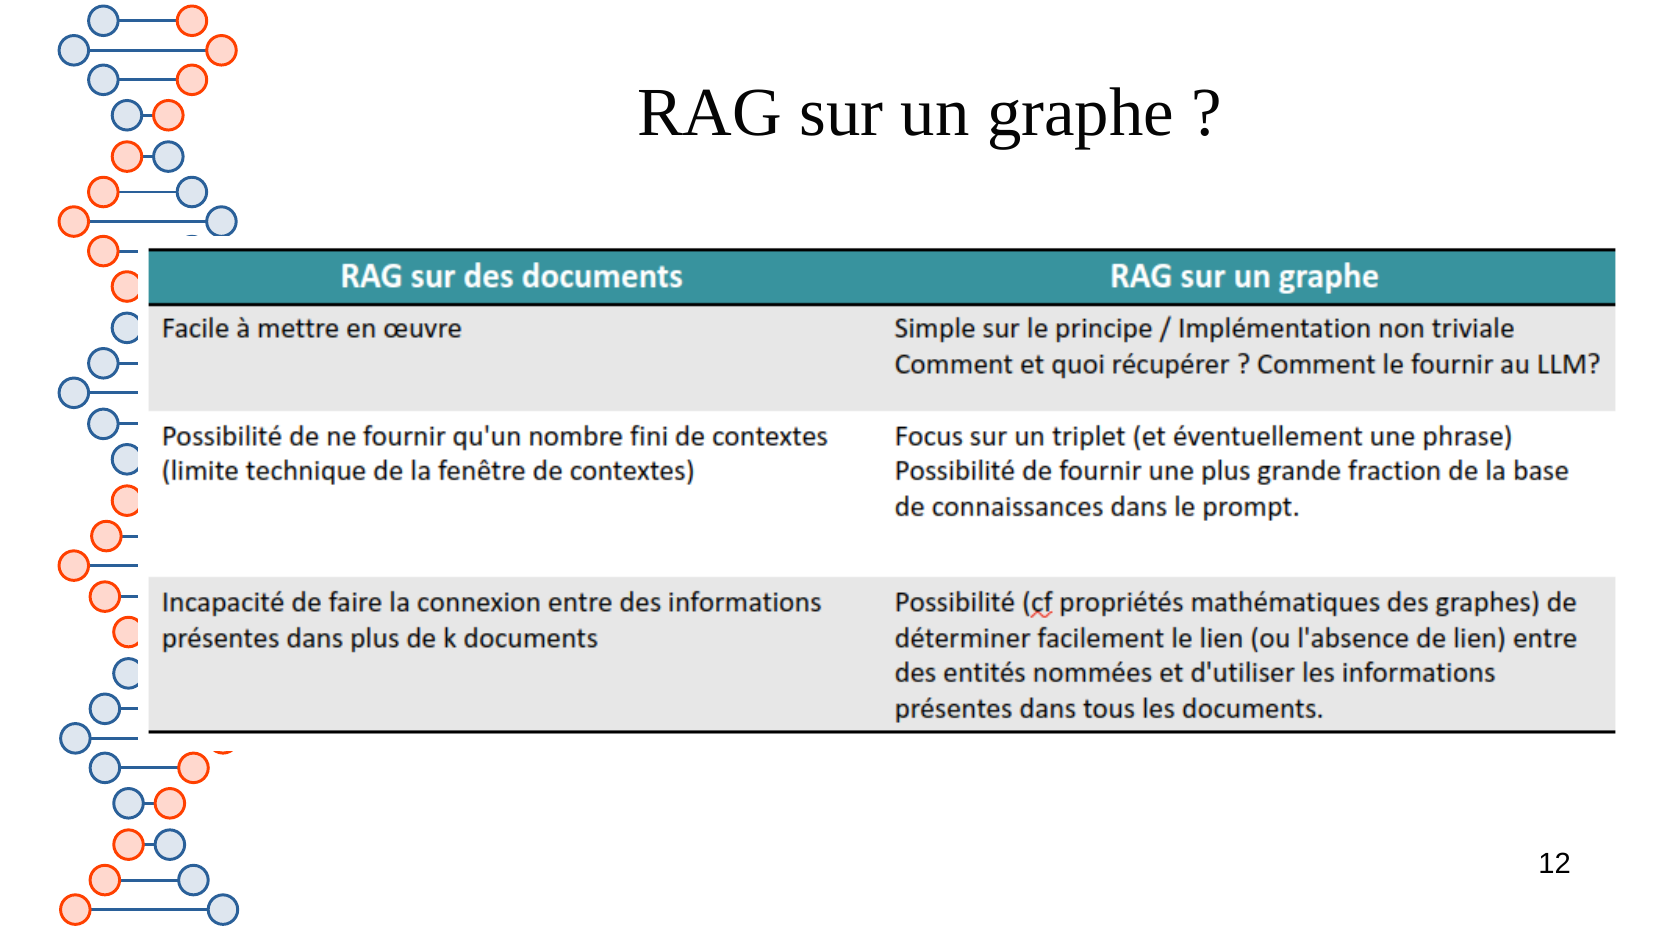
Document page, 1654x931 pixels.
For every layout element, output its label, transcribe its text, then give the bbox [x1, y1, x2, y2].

title RAG sur un graphe ? [265, 35, 1595, 189]
picture [138, 236, 1625, 751]
